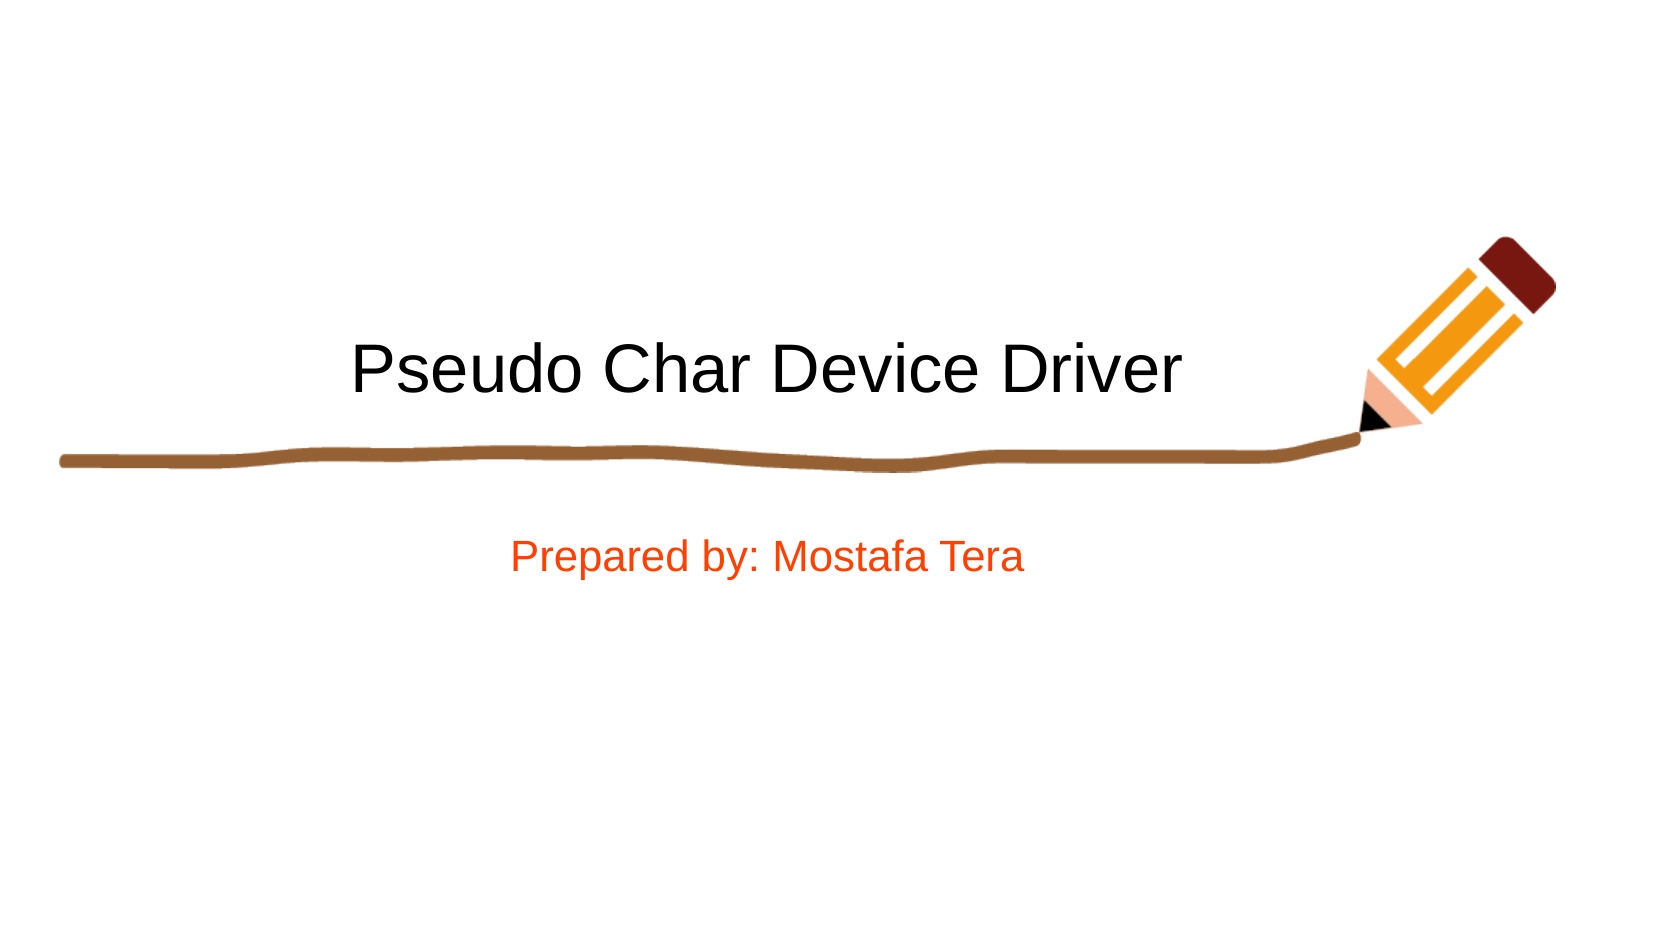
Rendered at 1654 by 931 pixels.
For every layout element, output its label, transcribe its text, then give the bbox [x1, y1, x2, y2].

picture [59, 236, 1556, 473]
title Prepared by: Mostafa Tera [147, 475, 1388, 638]
title Pseudo Char Device Driver [147, 287, 1388, 451]
